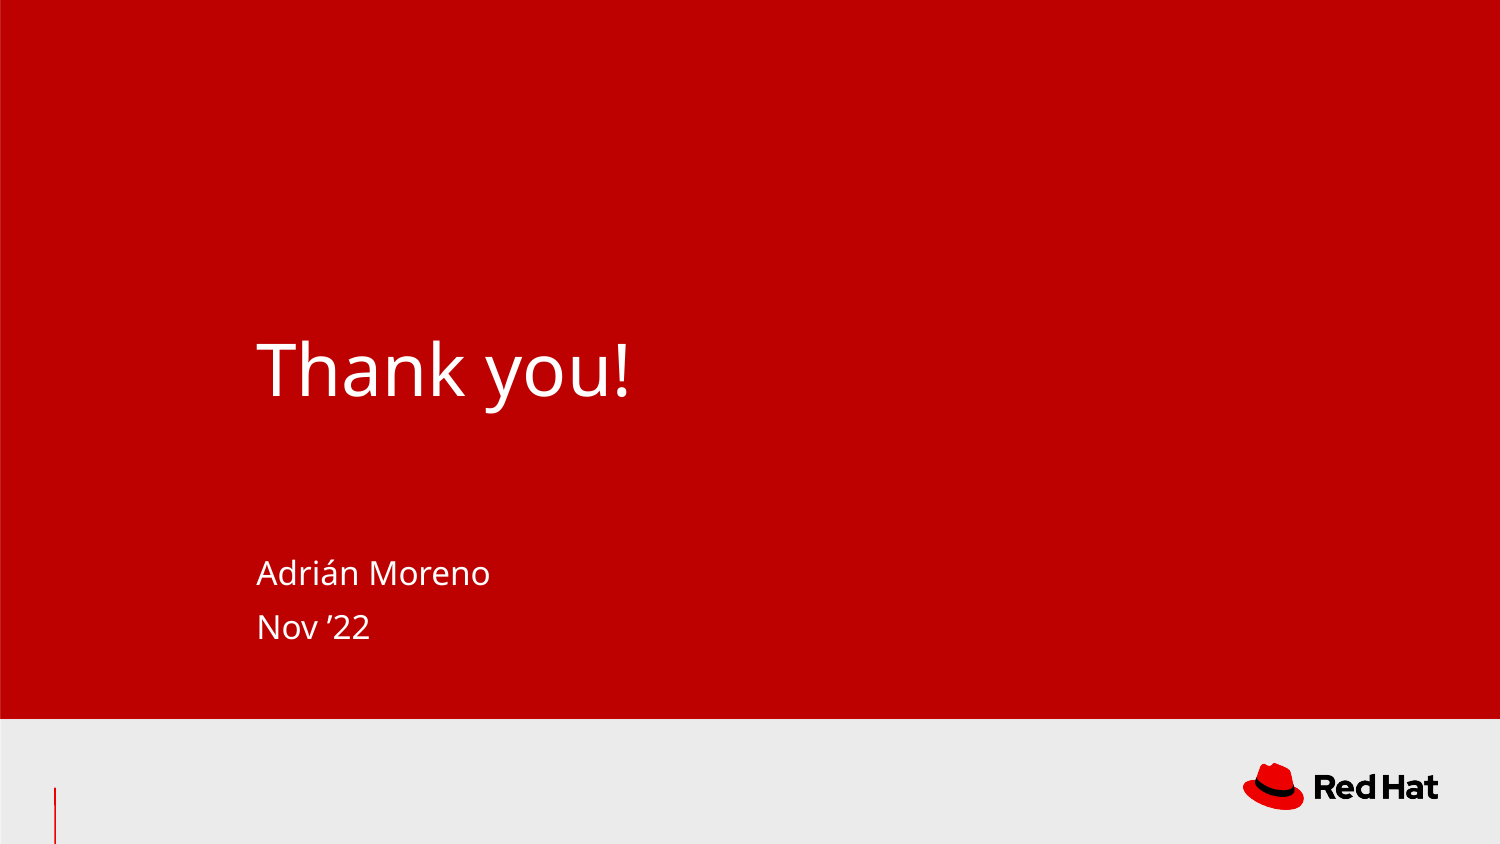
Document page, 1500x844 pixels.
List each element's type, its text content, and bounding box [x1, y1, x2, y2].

title Thank you! [256, 214, 1184, 412]
subtitle Adrián Moreno Nov ’22 [256, 537, 508, 651]
picture [0, 0, 1500, 844]
